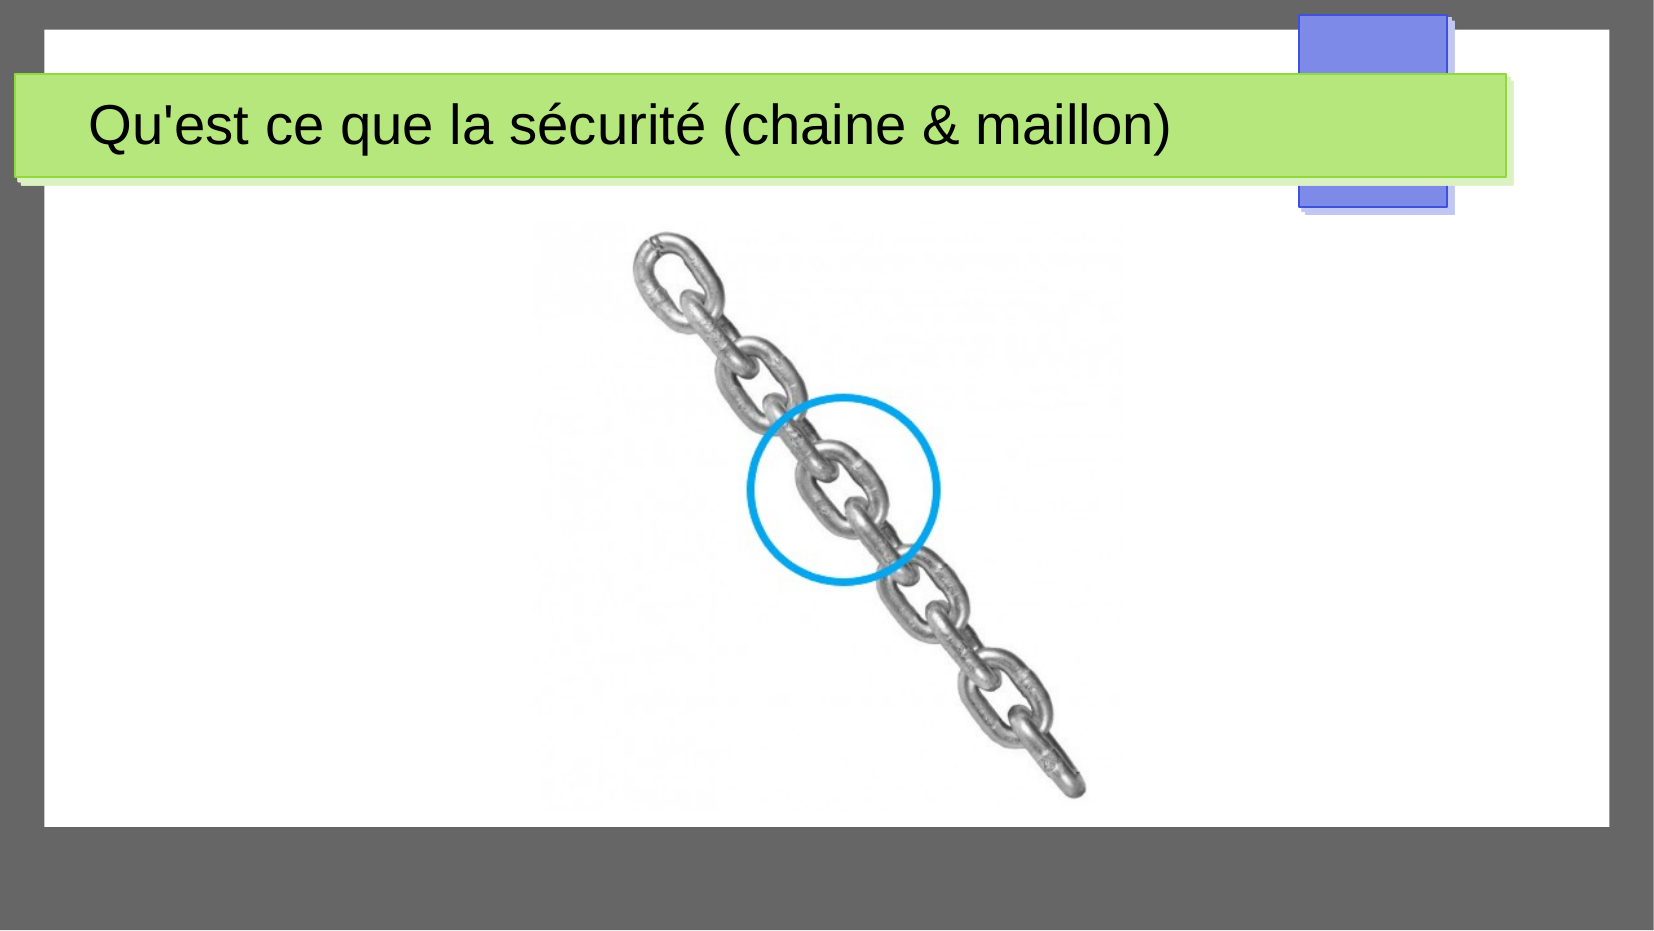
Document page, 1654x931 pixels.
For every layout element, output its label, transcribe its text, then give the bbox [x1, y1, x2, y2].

title Qu'est ce que la sécurité (chaine & maillon) [88, 73, 1506, 178]
picture [531, 221, 1123, 813]
